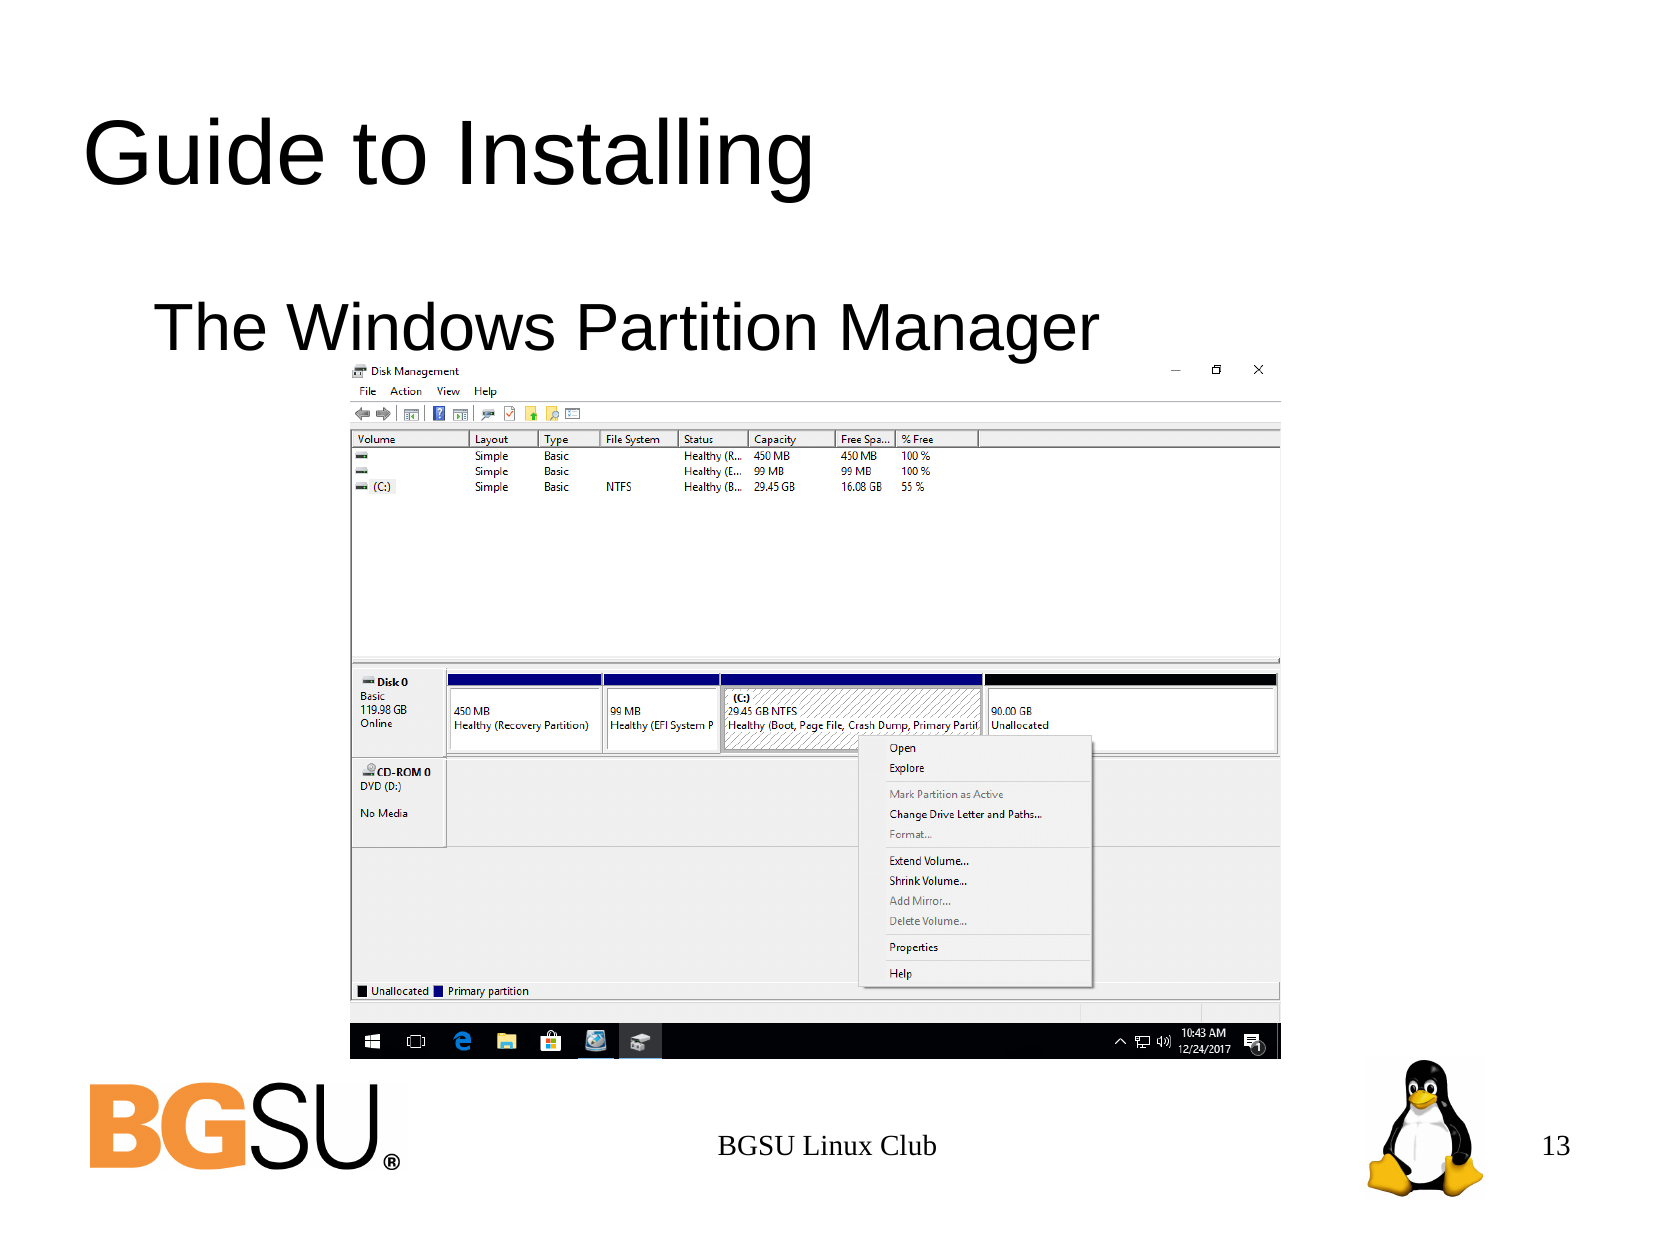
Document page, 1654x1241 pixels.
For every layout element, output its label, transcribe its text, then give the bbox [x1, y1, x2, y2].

picture [350, 1010, 1281, 1059]
picture [1365, 1057, 1486, 1201]
title Guide to Installing [82, 49, 1571, 257]
picture [90, 1082, 409, 1171]
list The Windows Partition Manager [82, 290, 1571, 1010]
